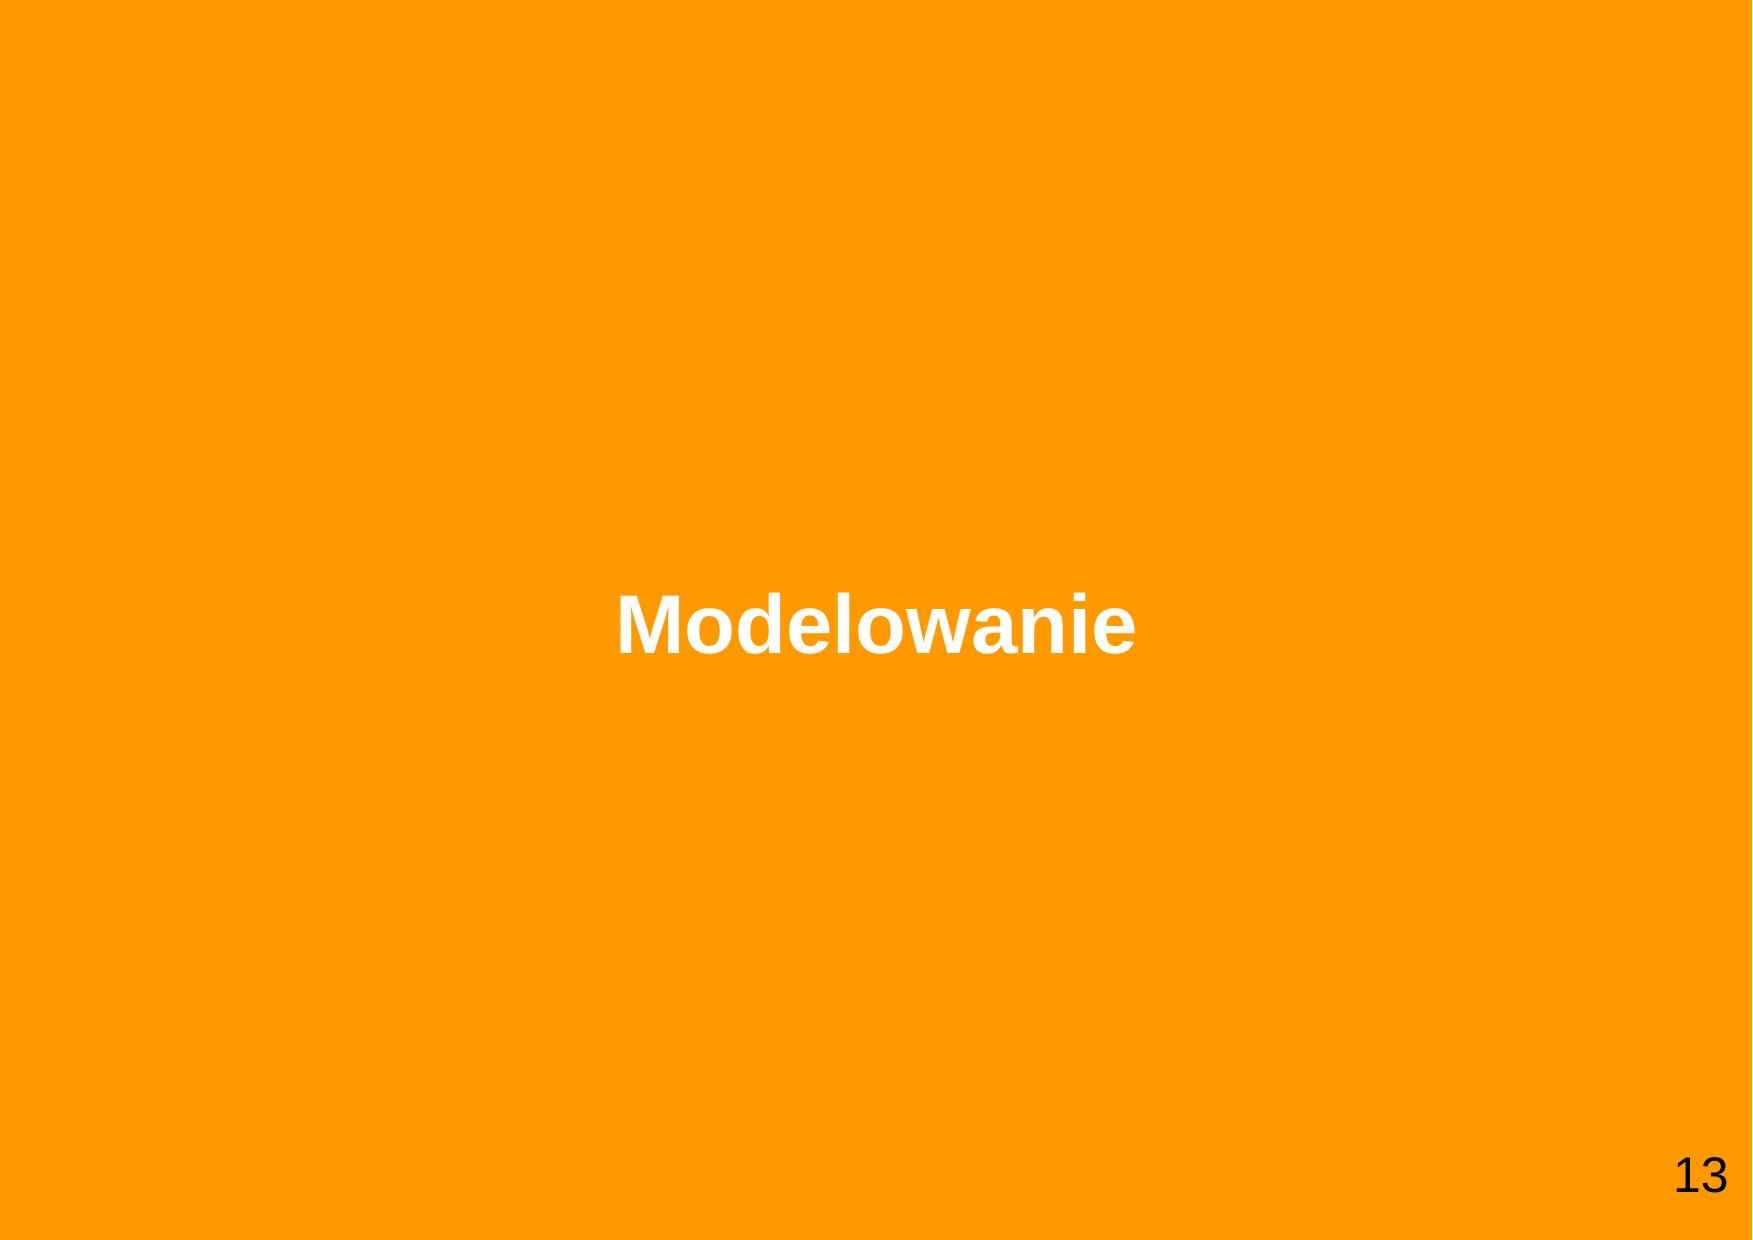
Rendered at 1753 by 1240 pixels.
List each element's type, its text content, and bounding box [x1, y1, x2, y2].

title Modelowanie [131, 516, 1622, 724]
